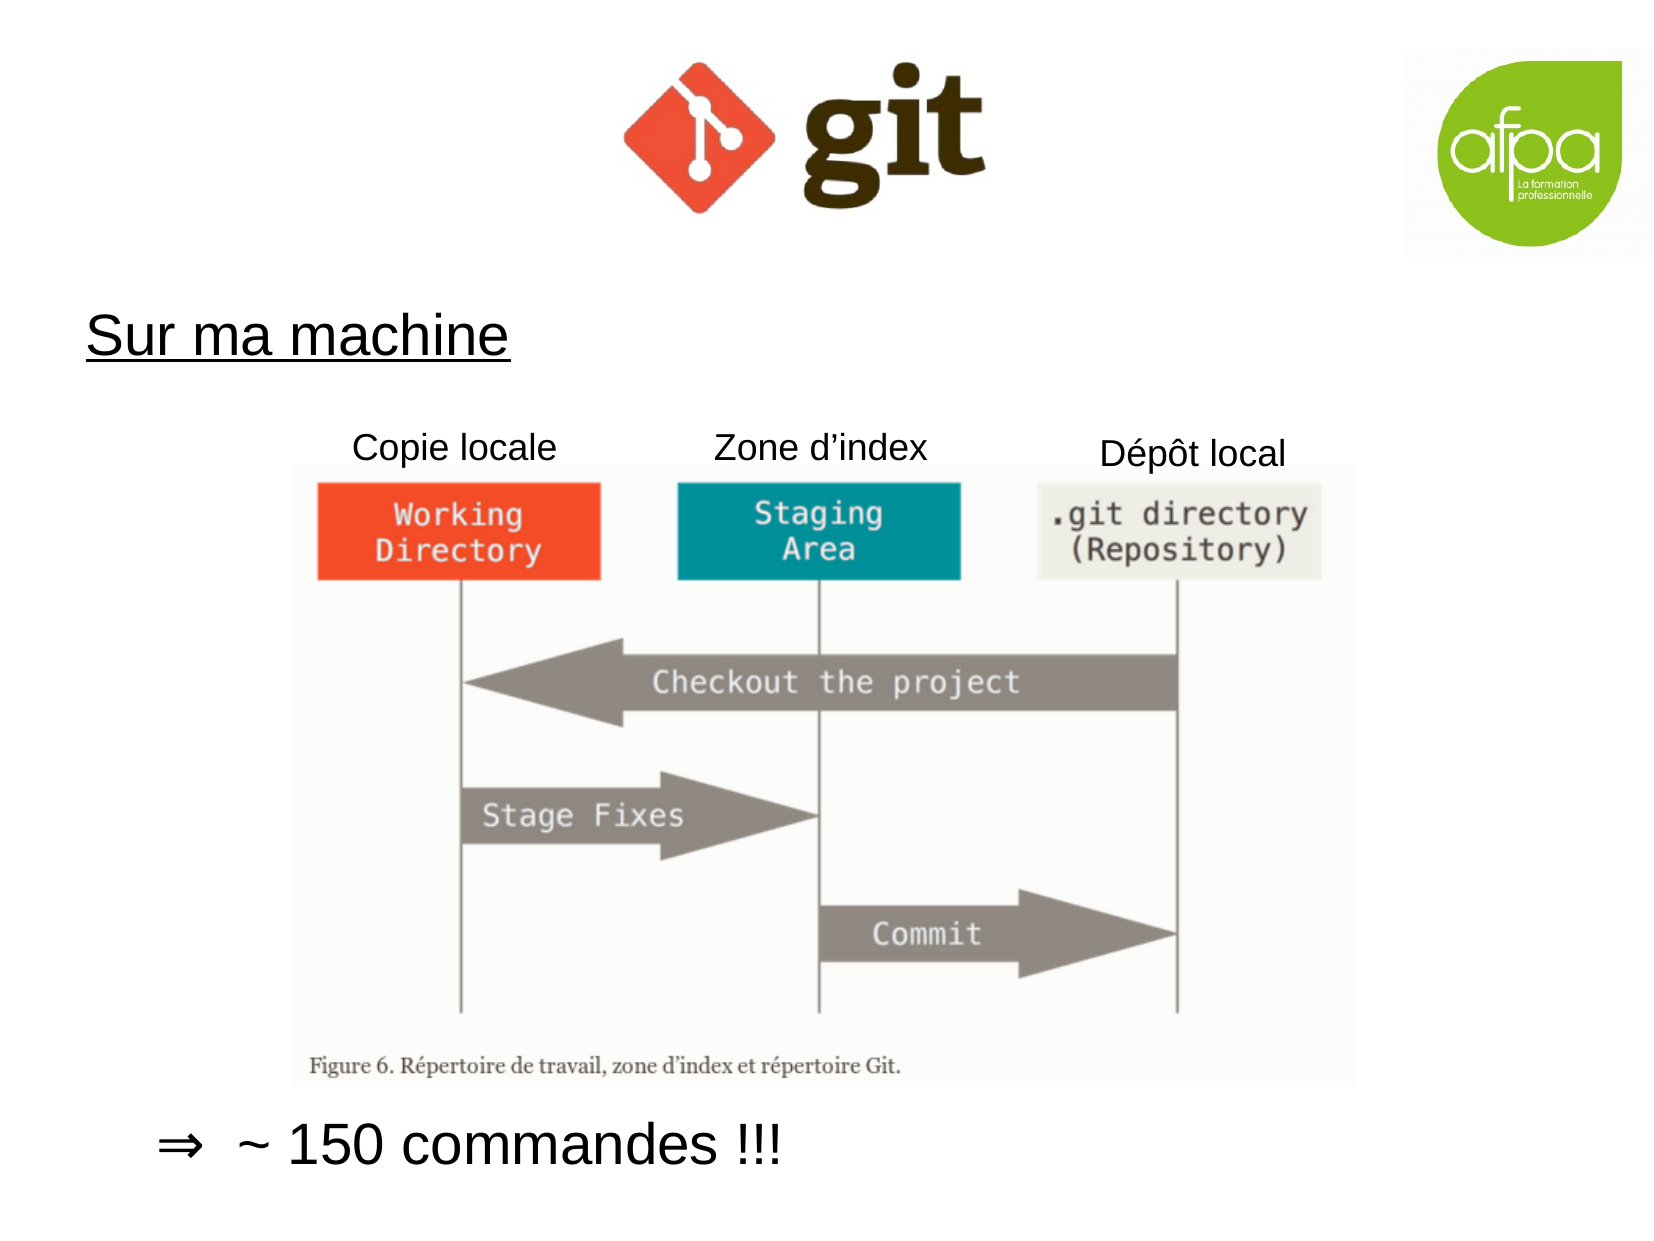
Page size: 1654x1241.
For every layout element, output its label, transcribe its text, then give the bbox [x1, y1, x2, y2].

text_box Zone d’index [679, 419, 963, 477]
text_box Copie locale [312, 419, 597, 477]
picture [1405, 49, 1654, 257]
picture [581, 35, 1042, 233]
text_box Sur ma machine [70, 295, 733, 382]
text_box Dépôt local [1051, 425, 1335, 483]
text_box ⇒ ~ 150 commandes !!! [141, 1104, 804, 1191]
picture [292, 465, 1357, 1086]
